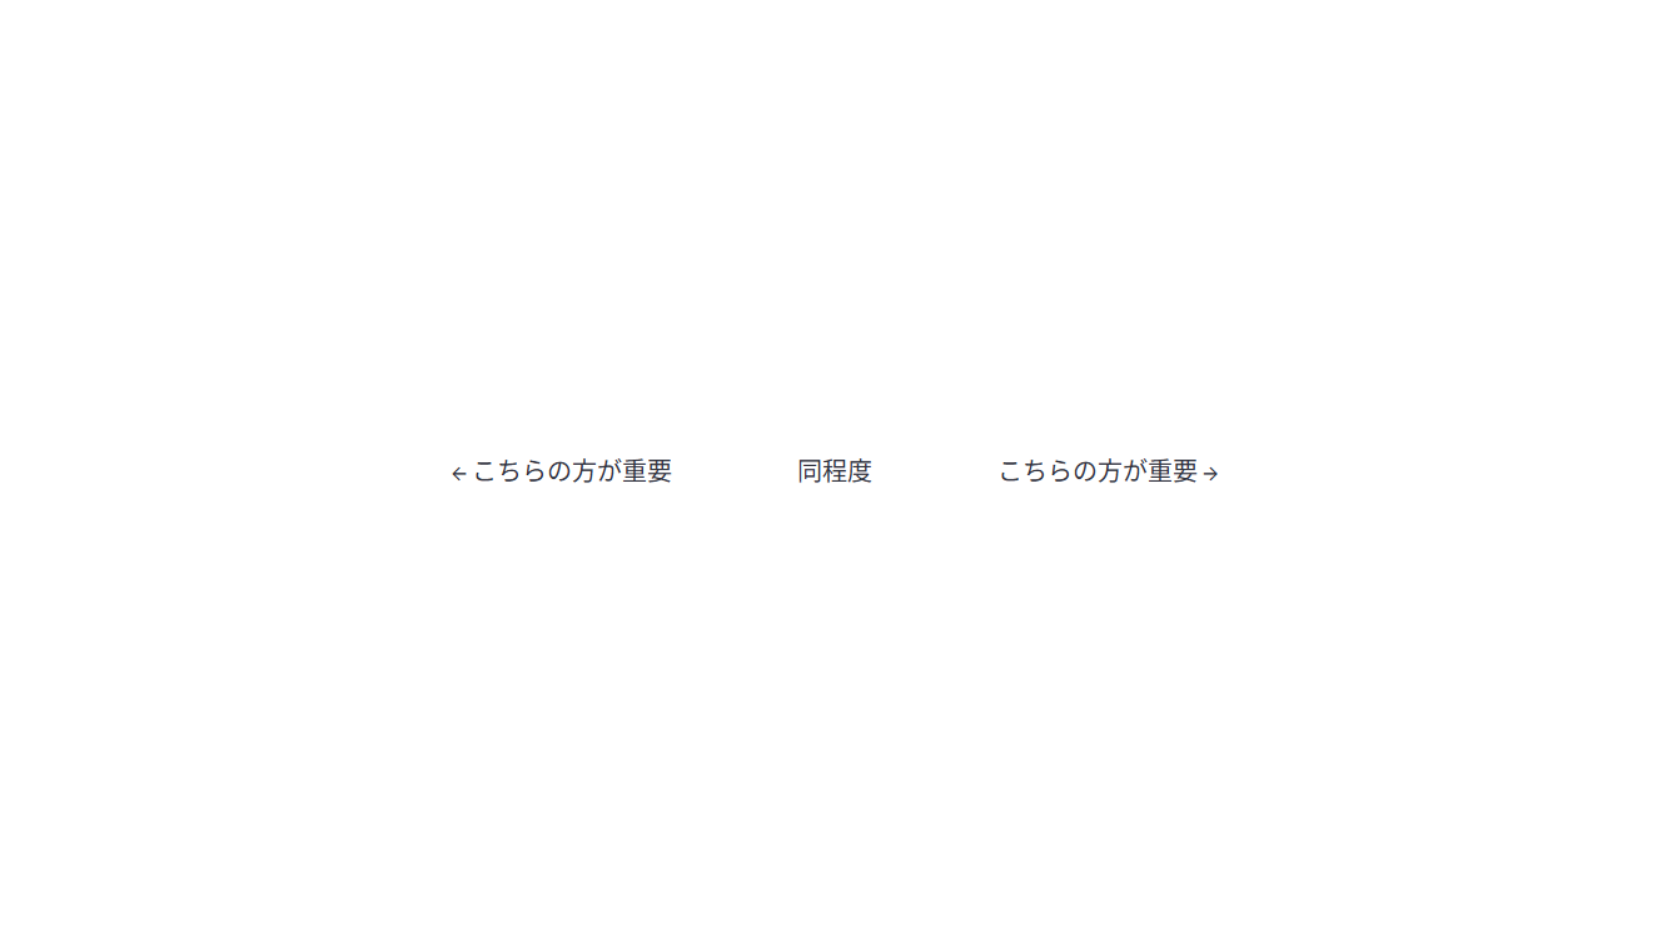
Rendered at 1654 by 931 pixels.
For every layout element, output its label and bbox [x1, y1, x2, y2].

picture [308, 452, 1363, 487]
